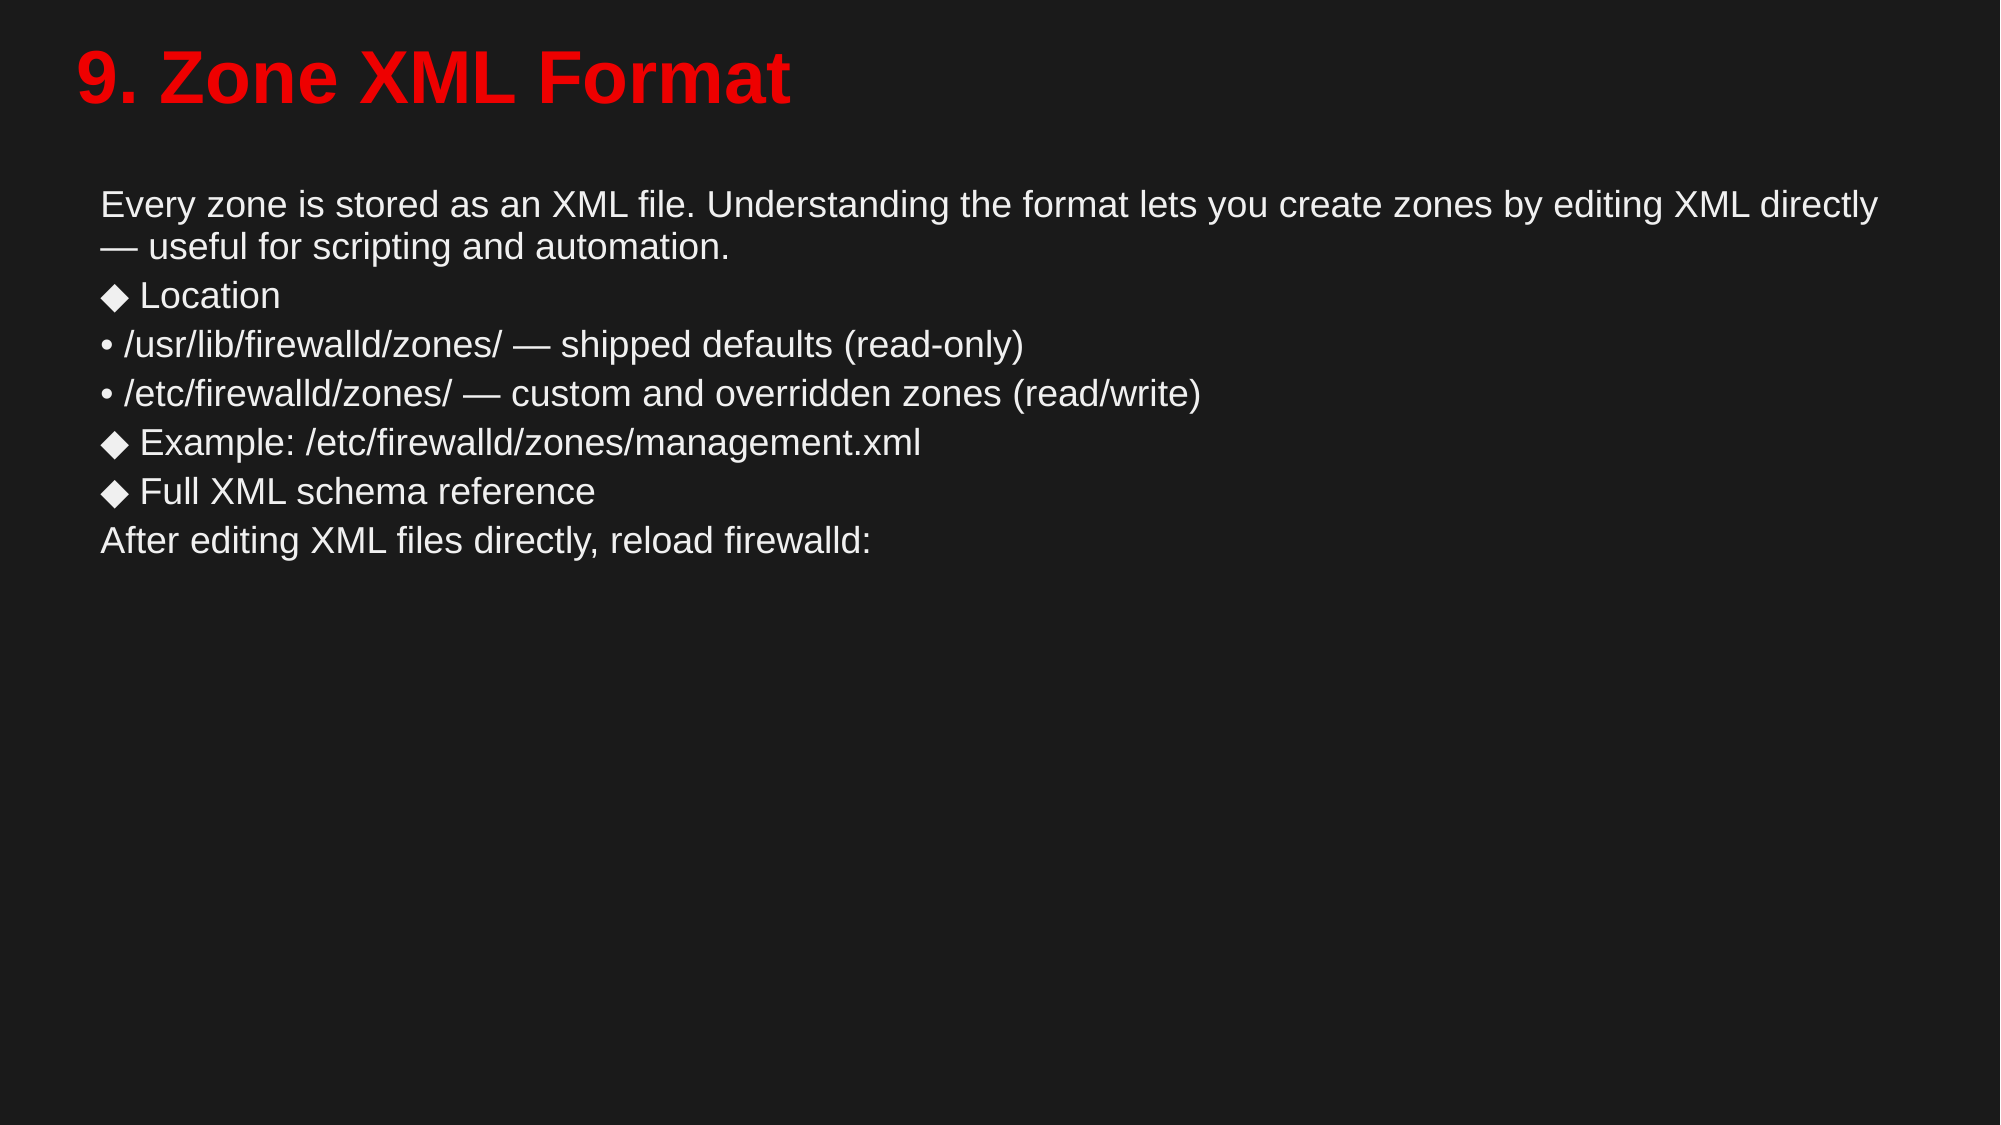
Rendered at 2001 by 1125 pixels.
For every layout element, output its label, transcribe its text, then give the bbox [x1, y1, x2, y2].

text_box 9. Zone XML Format [59, 23, 1942, 154]
text_box Every zone is stored as an XML file. Understanding the format lets you create zones by editing XML directly — useful for scripting and automation. ◆ Location • /usr/lib/firewalld/zones/ — shipped defaults (read-only) • /etc/firewalld/zones/ — custom and overridden zones (read/write) ◆ Example: /etc/firewalld/zones/management.xml ◆ Full XML schema reference After editing XML files directly, reload firewalld: [59, 171, 1942, 1087]
